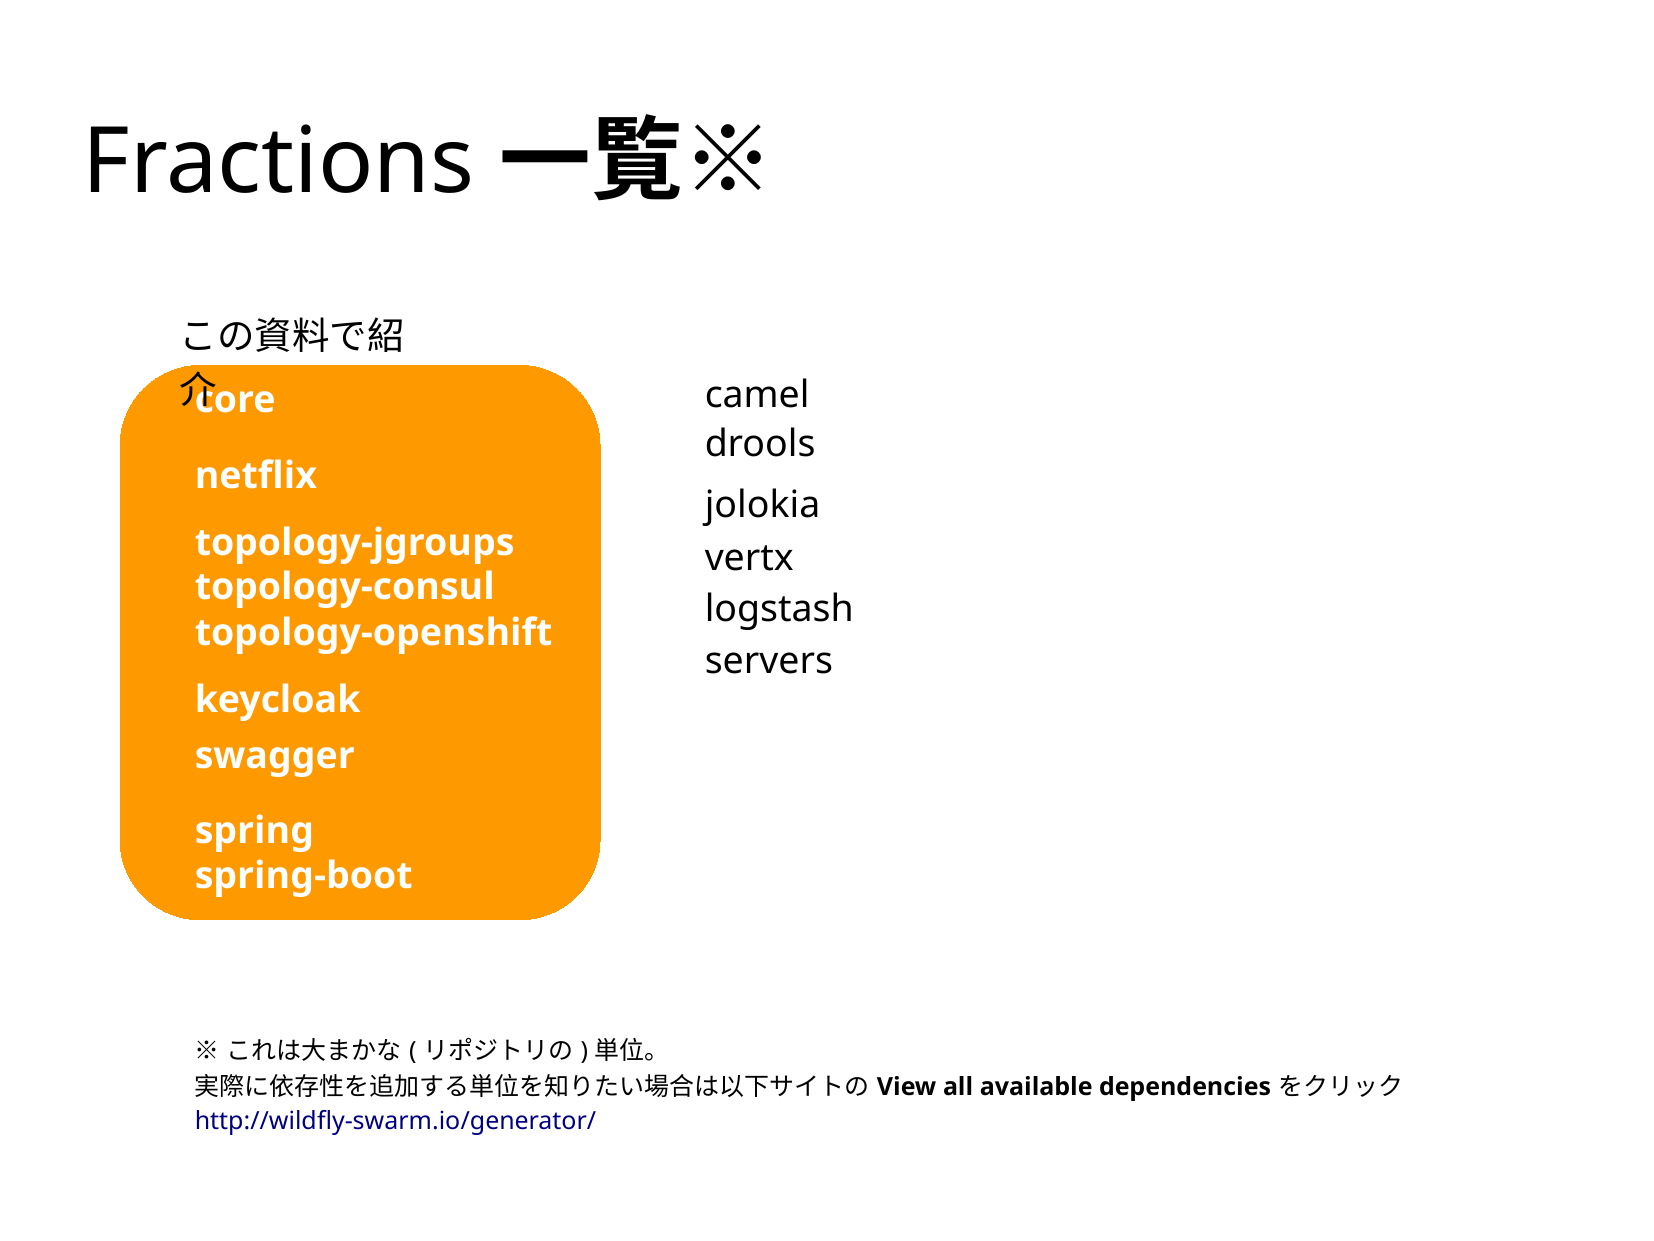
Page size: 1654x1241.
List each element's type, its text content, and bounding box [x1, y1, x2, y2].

text_box swagger [180, 745, 466, 800]
text_box topology-jgroups [180, 507, 541, 552]
text_box logstash [690, 574, 976, 626]
text_box [466, 365, 601, 920]
text_box topology-consul [180, 552, 586, 597]
text_box camel [690, 360, 976, 439]
text_box spring [180, 800, 466, 840]
text_box spring-boot [180, 840, 466, 920]
text_box drools [690, 439, 976, 488]
text_box vertx [690, 523, 976, 574]
text_box keycloak [180, 665, 466, 745]
text_box ※これは大まかな(リポジトリの)単位。 実際に依存性を追加する単位を知りたい場合は以下サイトのView all available dependenciesをクリック http://wildfly-swarm.io/generator/ [180, 1022, 1546, 1201]
text_box [120, 368, 180, 918]
text_box netflix [180, 440, 466, 507]
text_box core [180, 365, 466, 440]
text_box topology-openshift [180, 597, 586, 665]
title Fractions一覧※ [82, 49, 1571, 257]
text_box この資料で紹介 [165, 298, 451, 366]
text_box jolokia [690, 488, 976, 523]
text_box servers [690, 626, 976, 706]
